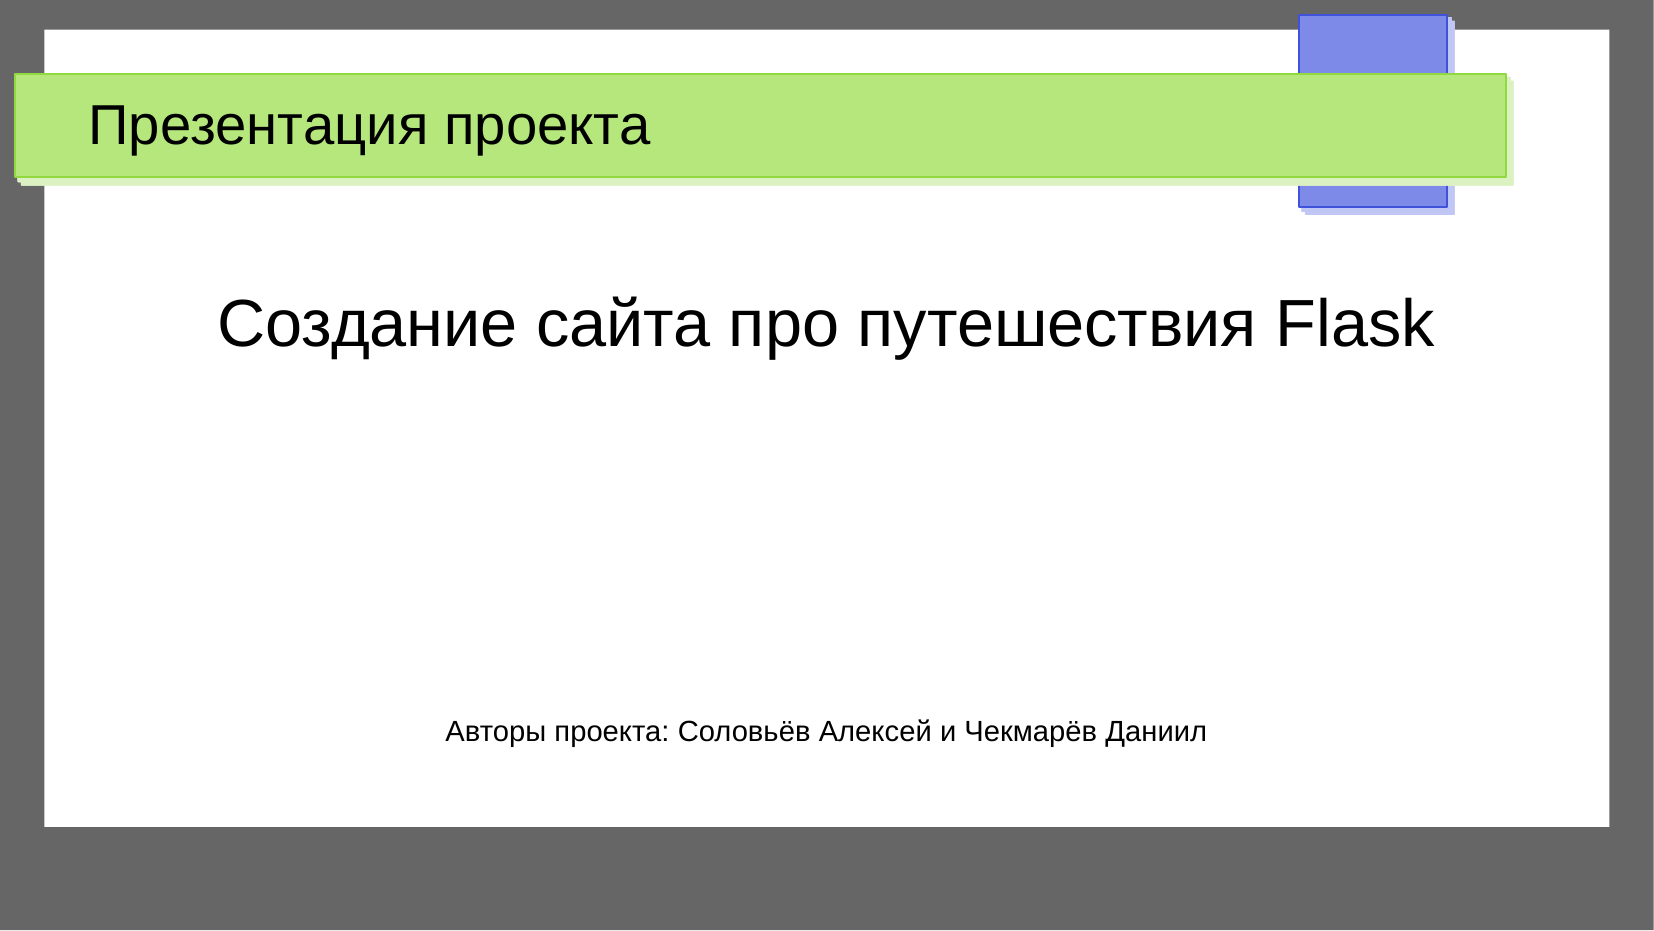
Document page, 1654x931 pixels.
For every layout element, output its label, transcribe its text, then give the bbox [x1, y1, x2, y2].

title Презентация проекта [88, 73, 1506, 178]
subtitle Создание сайта про путешествия Flask Авторы проекта: Соловьёв Алексей и Чекмарёв Даниил [88, 221, 1565, 813]
